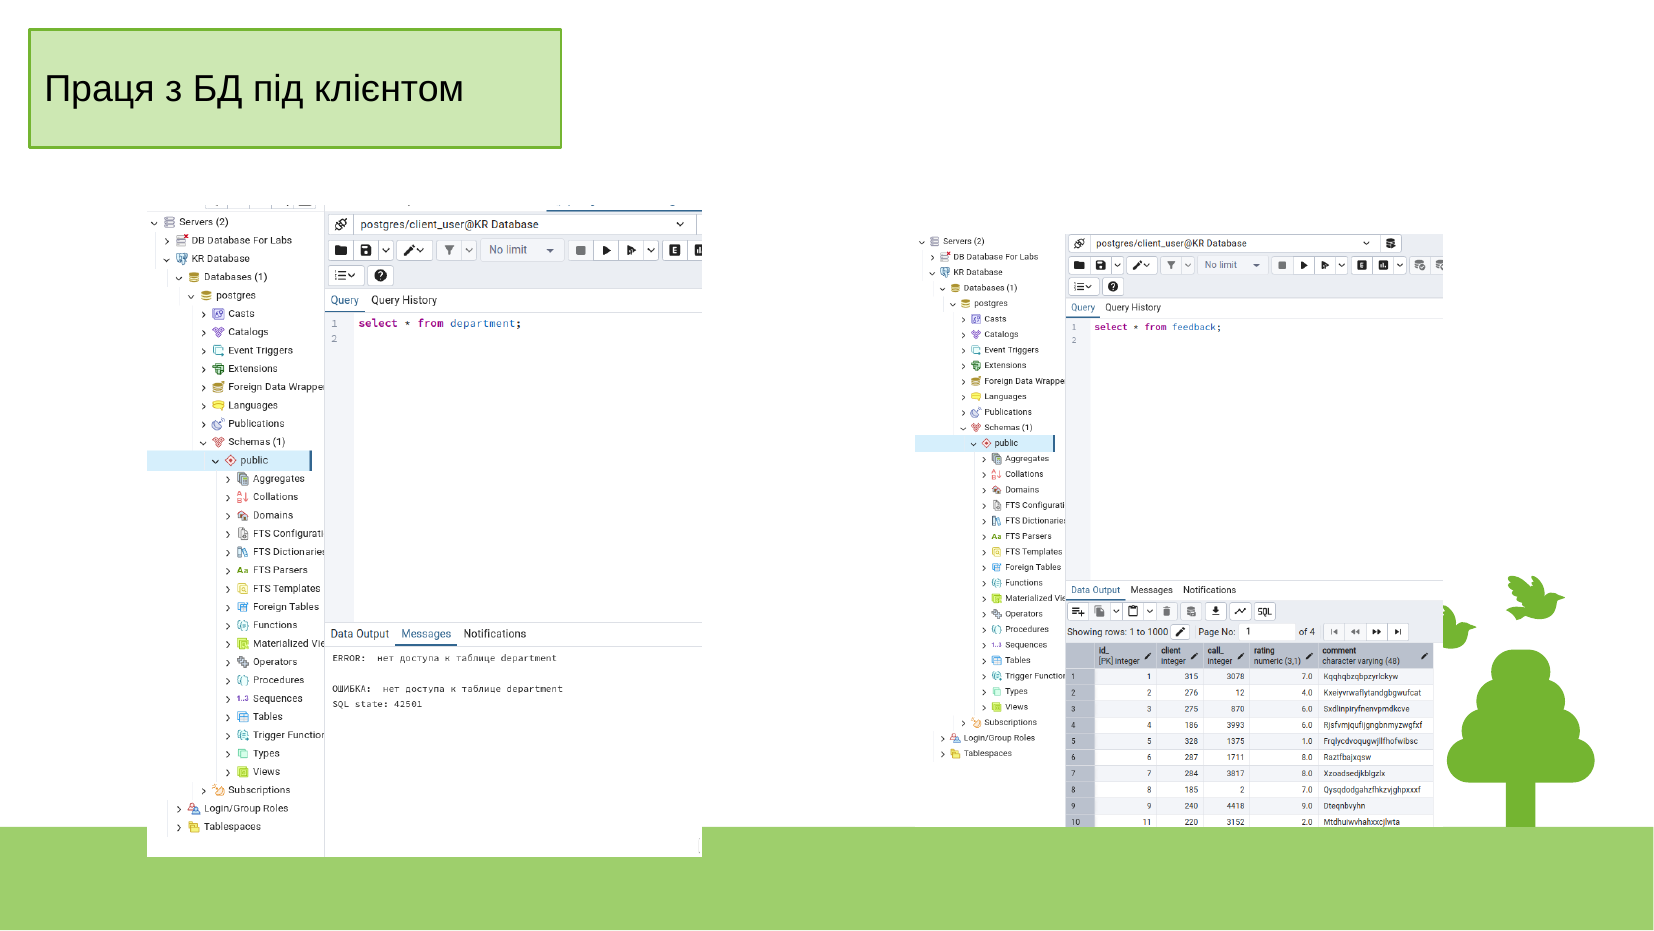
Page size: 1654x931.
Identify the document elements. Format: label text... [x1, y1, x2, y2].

picture [147, 205, 702, 857]
picture [915, 234, 1443, 827]
text_box Праця з БД під клієнтом [29, 29, 562, 148]
